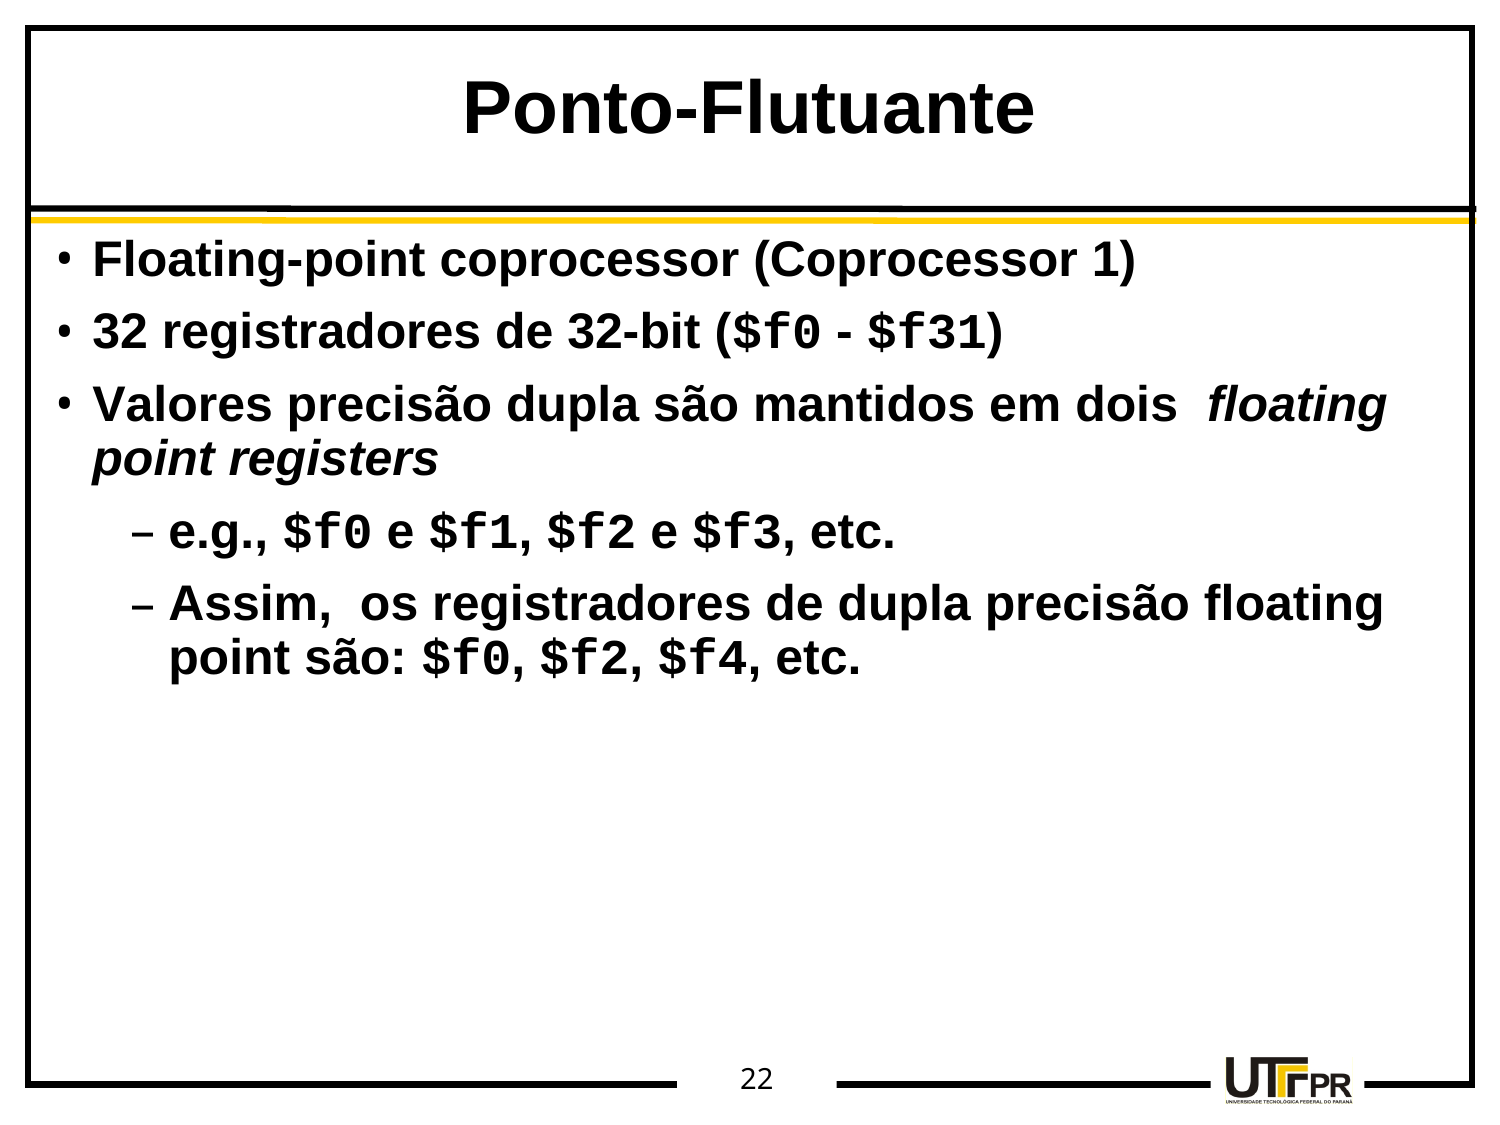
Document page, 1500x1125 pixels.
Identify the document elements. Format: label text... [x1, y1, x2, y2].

list Floating-point coprocessor (Coprocessor 1) 32 registradores de 32-bit ($f0 - $f31) Valores precisão dupla são mantidos em dois floating point registers e.g., $f0 e $f1, $f2 e $f3, etc. Assim, os registradores de dupla precisão floating point são: $f0, $f2, $f4, etc. [41, 225, 1447, 1125]
title Ponto-Flutuante [0, 54, 1500, 161]
